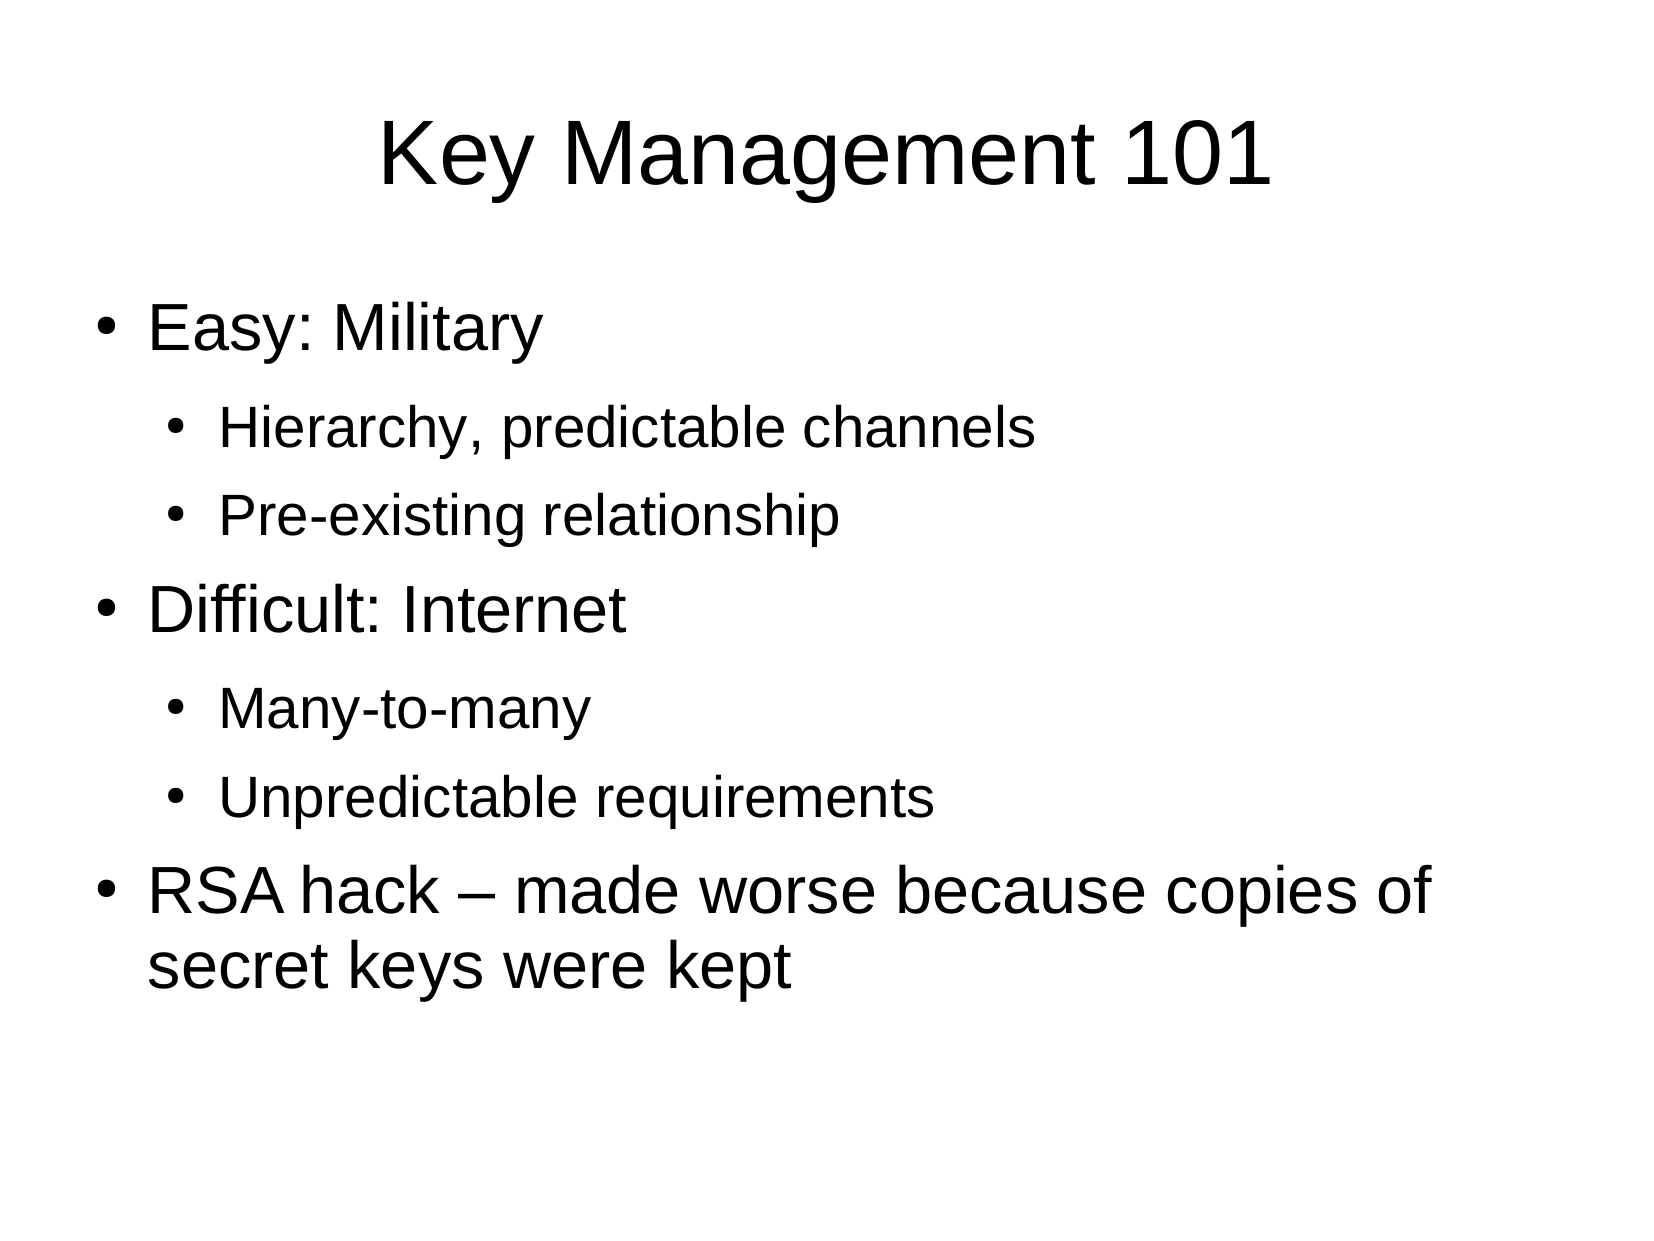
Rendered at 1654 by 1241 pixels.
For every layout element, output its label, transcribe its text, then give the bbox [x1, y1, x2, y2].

title Key Management 101 [82, 56, 1571, 250]
list Easy: Military Hierarchy, predictable channels Pre-existing relationship Difficult: Internet Many-to-many Unpredictable requirements RSA hack – made worse because copies of secret keys were kept [76, 290, 1565, 1109]
